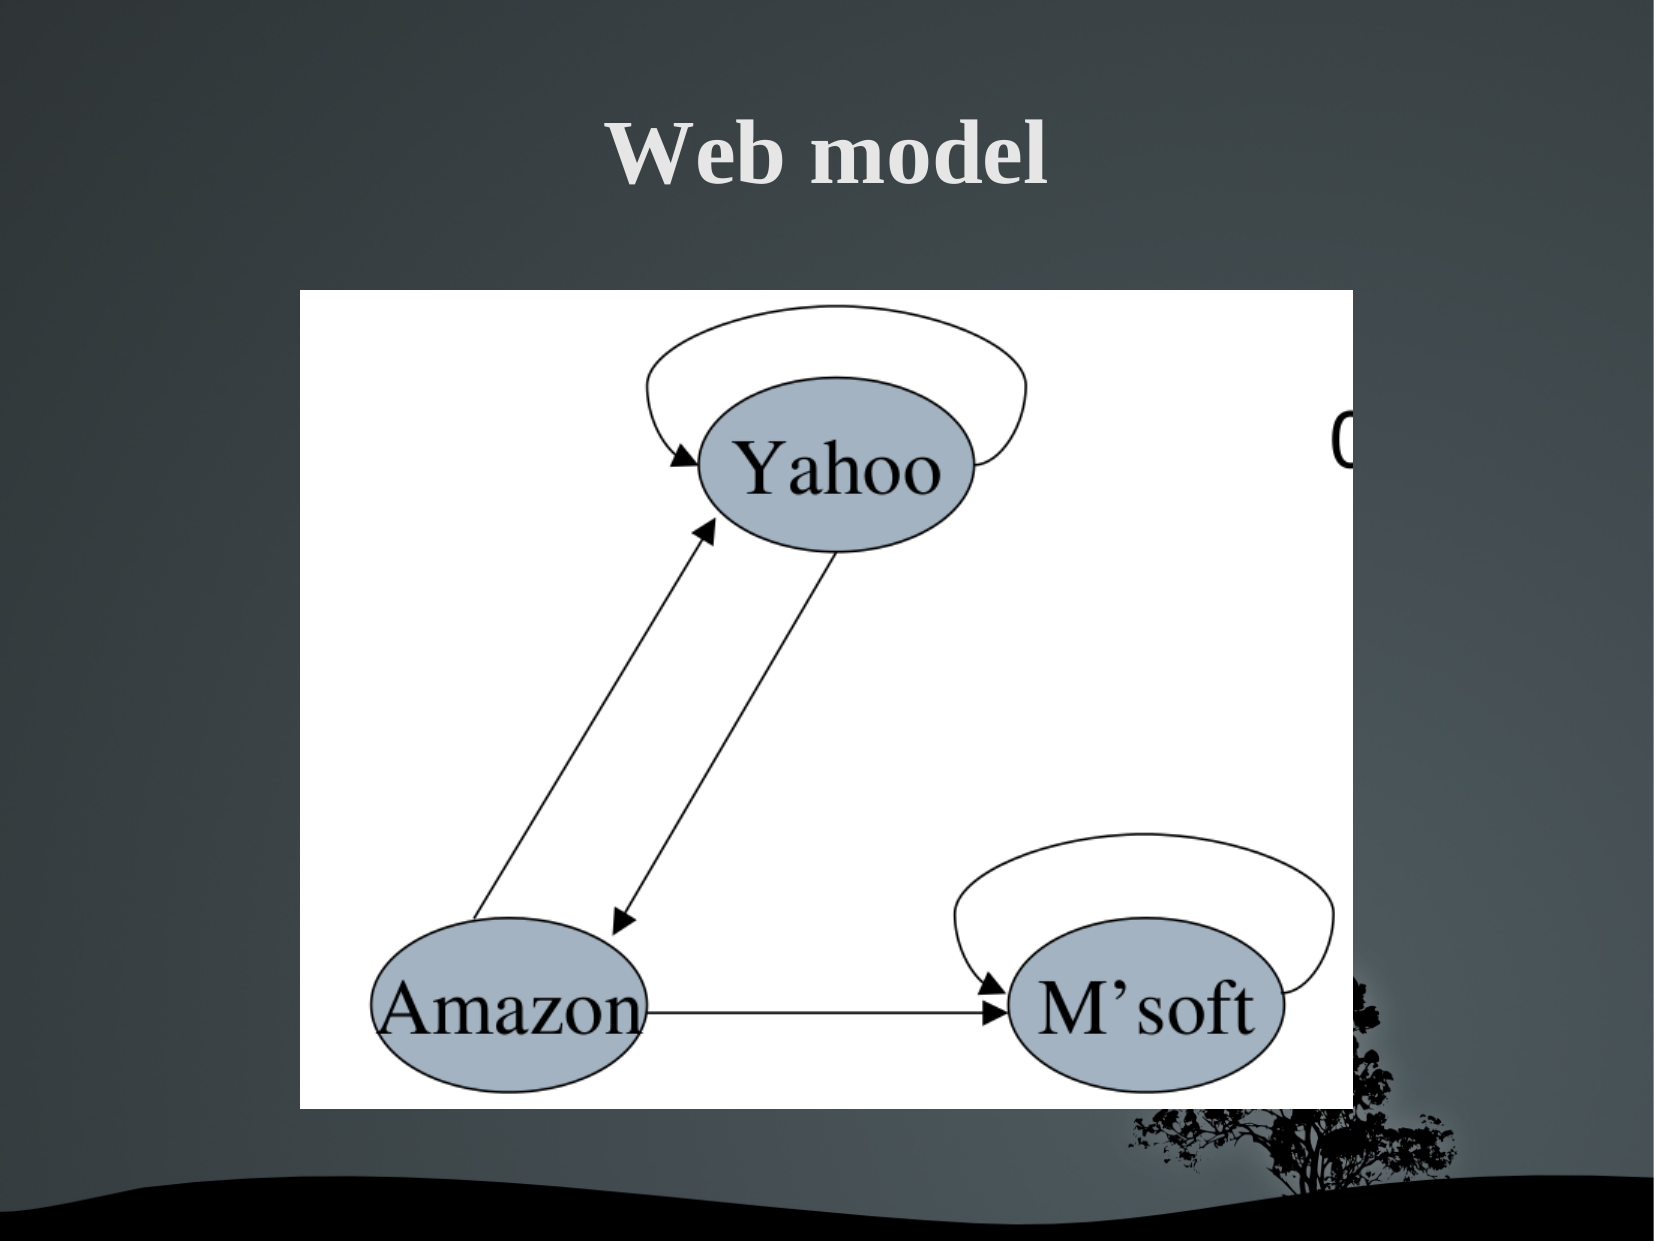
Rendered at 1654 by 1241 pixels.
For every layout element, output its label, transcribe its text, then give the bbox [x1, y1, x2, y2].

picture [0, 0, 1654, 1241]
title Web model [82, 49, 1571, 257]
list 3 0 0 0 1 1 0 1 2 2 2 [1236, 290, 1572, 1109]
